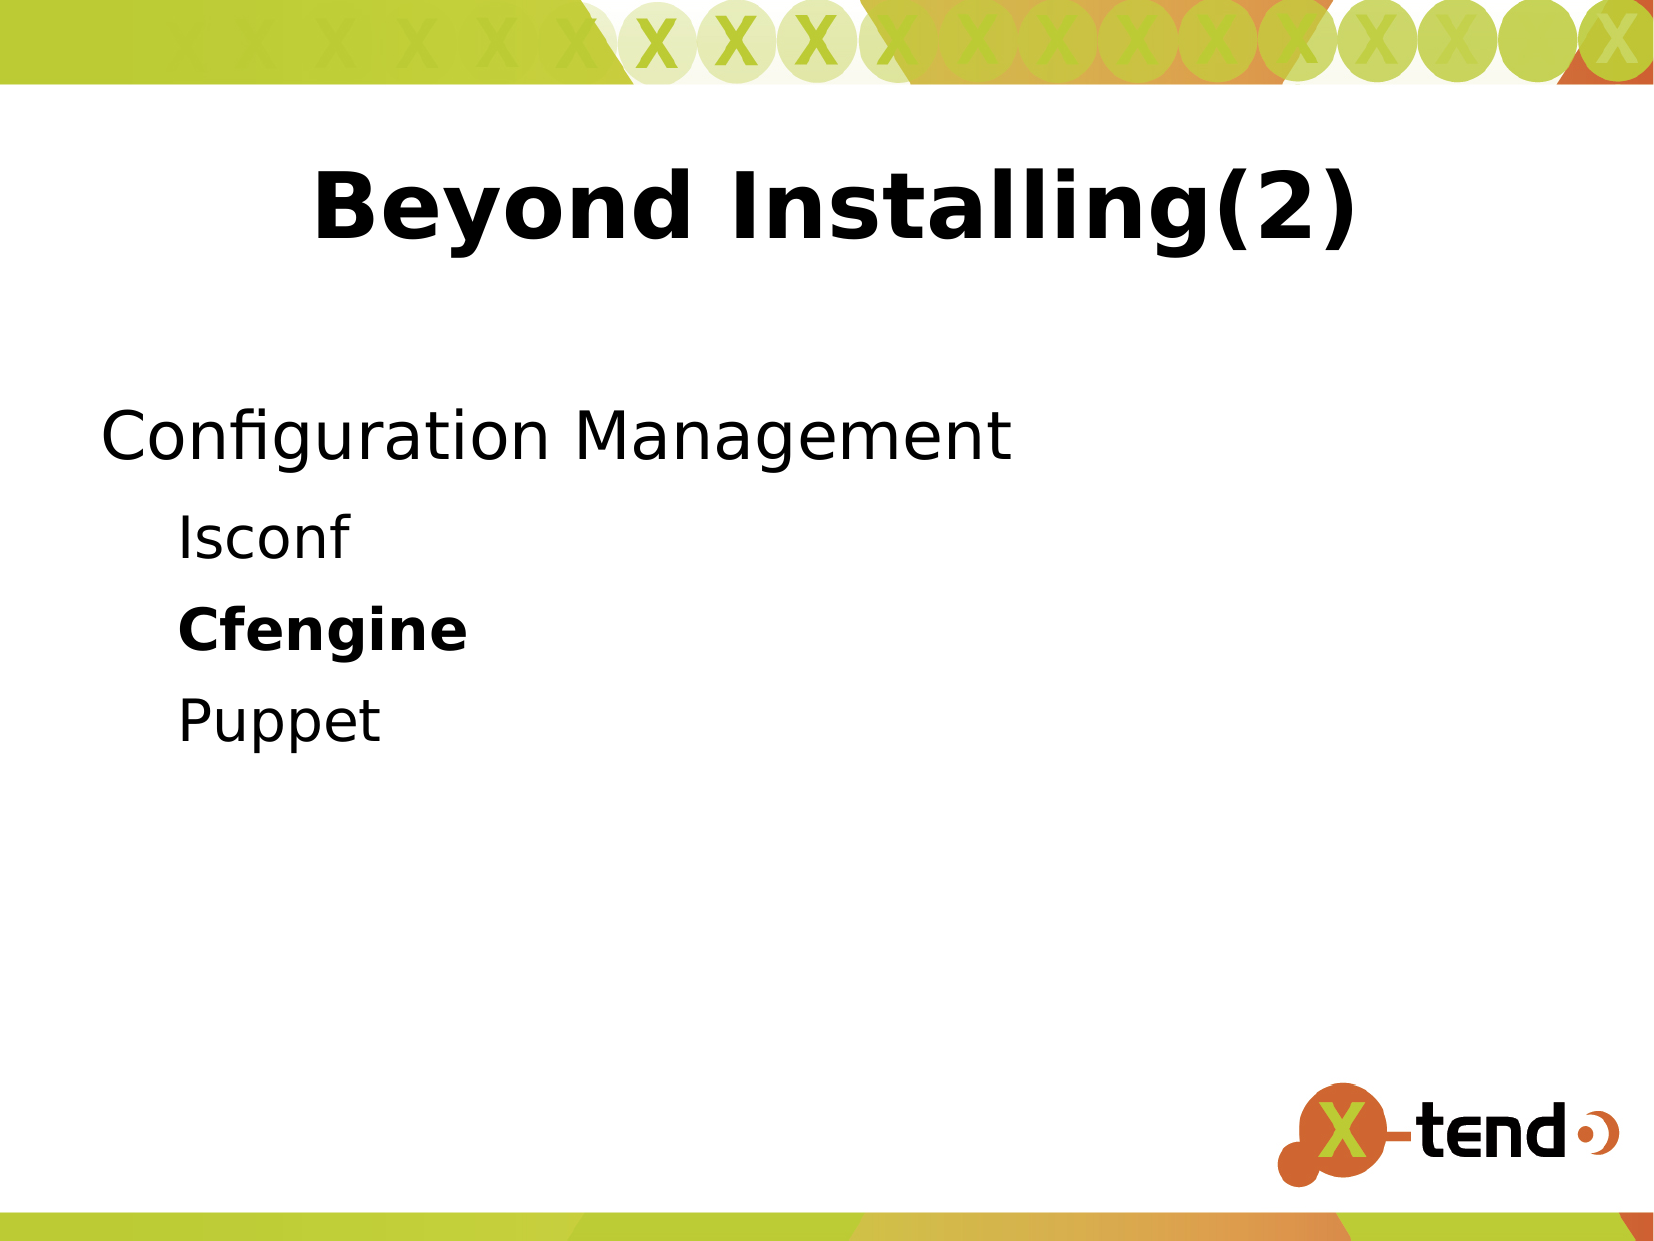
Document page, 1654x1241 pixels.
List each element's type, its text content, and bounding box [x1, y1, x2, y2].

picture [0, 0, 1654, 1241]
list Configuration Management Isconf Cfengine Puppet [82, 290, 1571, 1109]
title Beyond Installing(2) [121, 102, 1534, 290]
